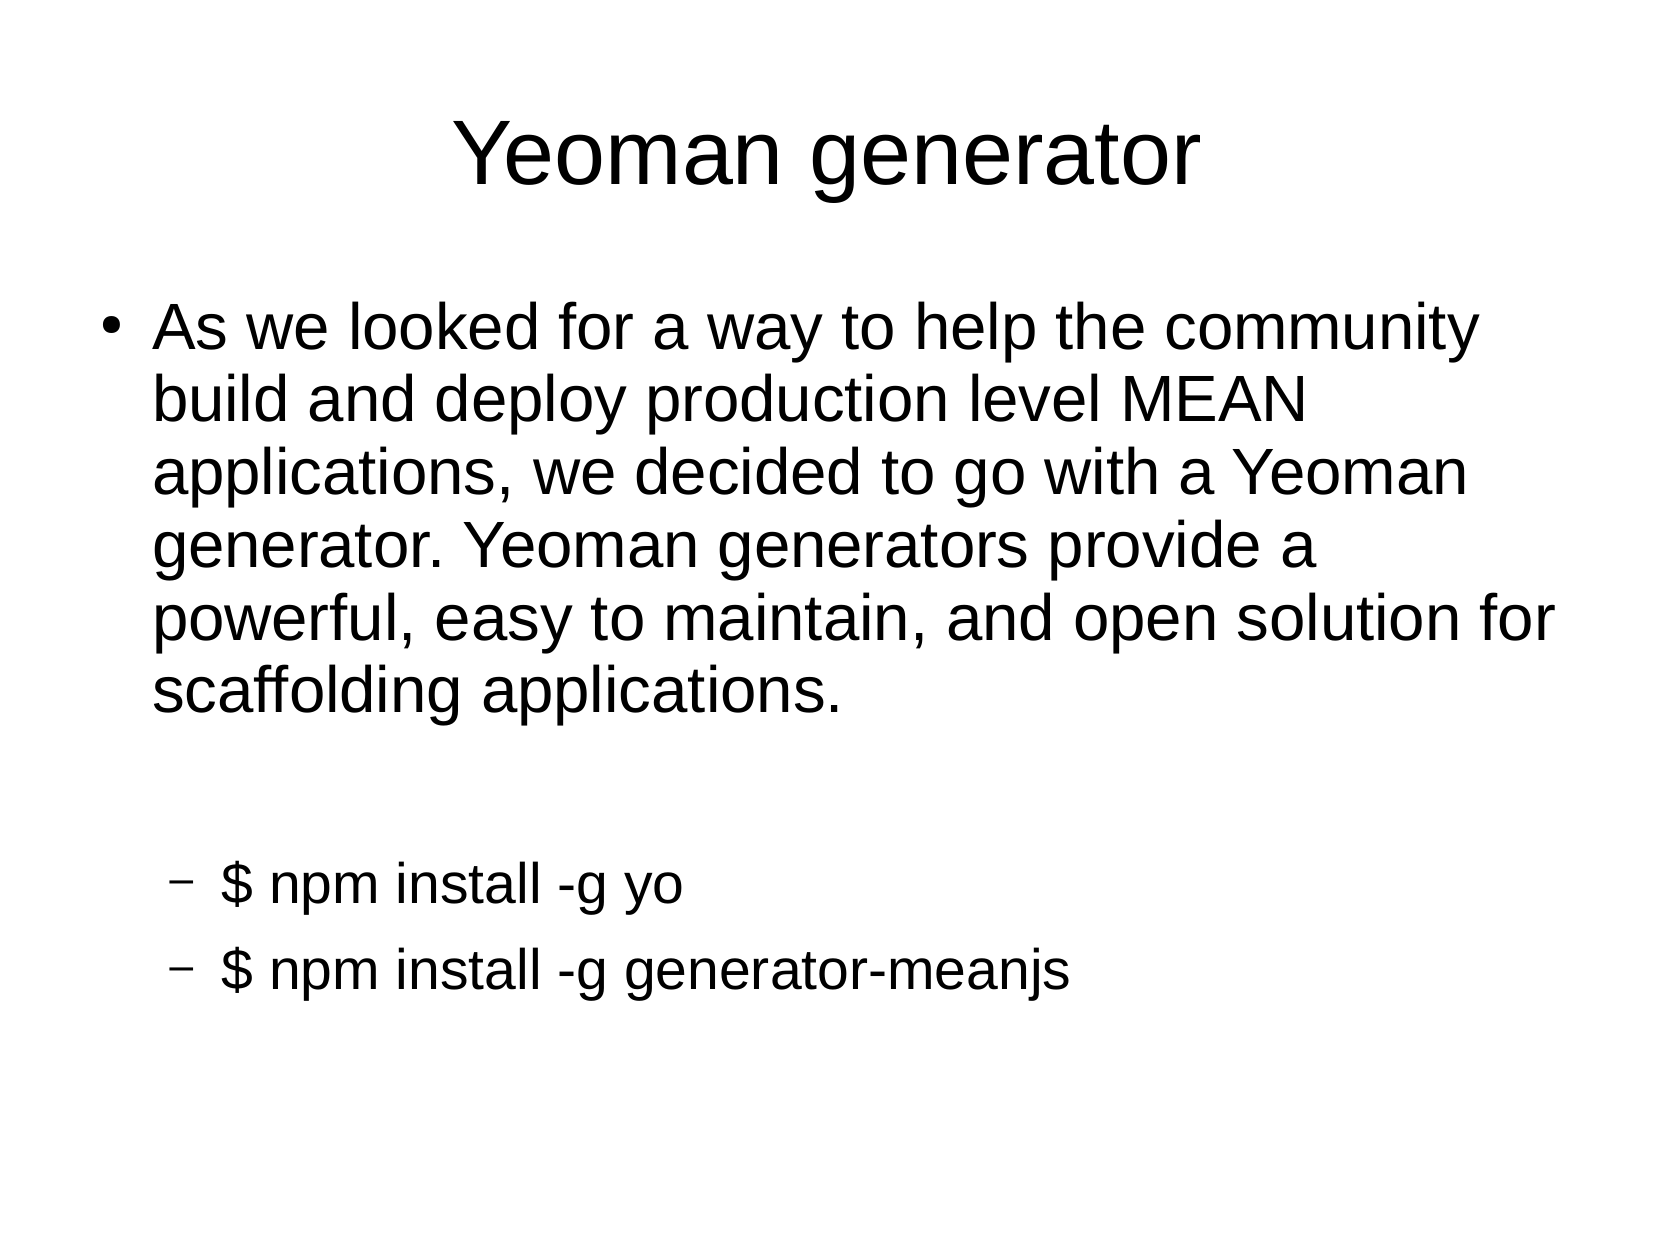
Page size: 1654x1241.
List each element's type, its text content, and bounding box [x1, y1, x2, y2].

title Yeoman generator [82, 49, 1571, 257]
list As we looked for a way to help the community build and deploy production level MEAN applications, we decided to go with a Yeoman generator. Yeoman generators provide a powerful, easy to maintain, and open solution for scaffolding applications. $ npm install -g yo $ npm install -g generator-meanjs [82, 290, 1571, 1010]
